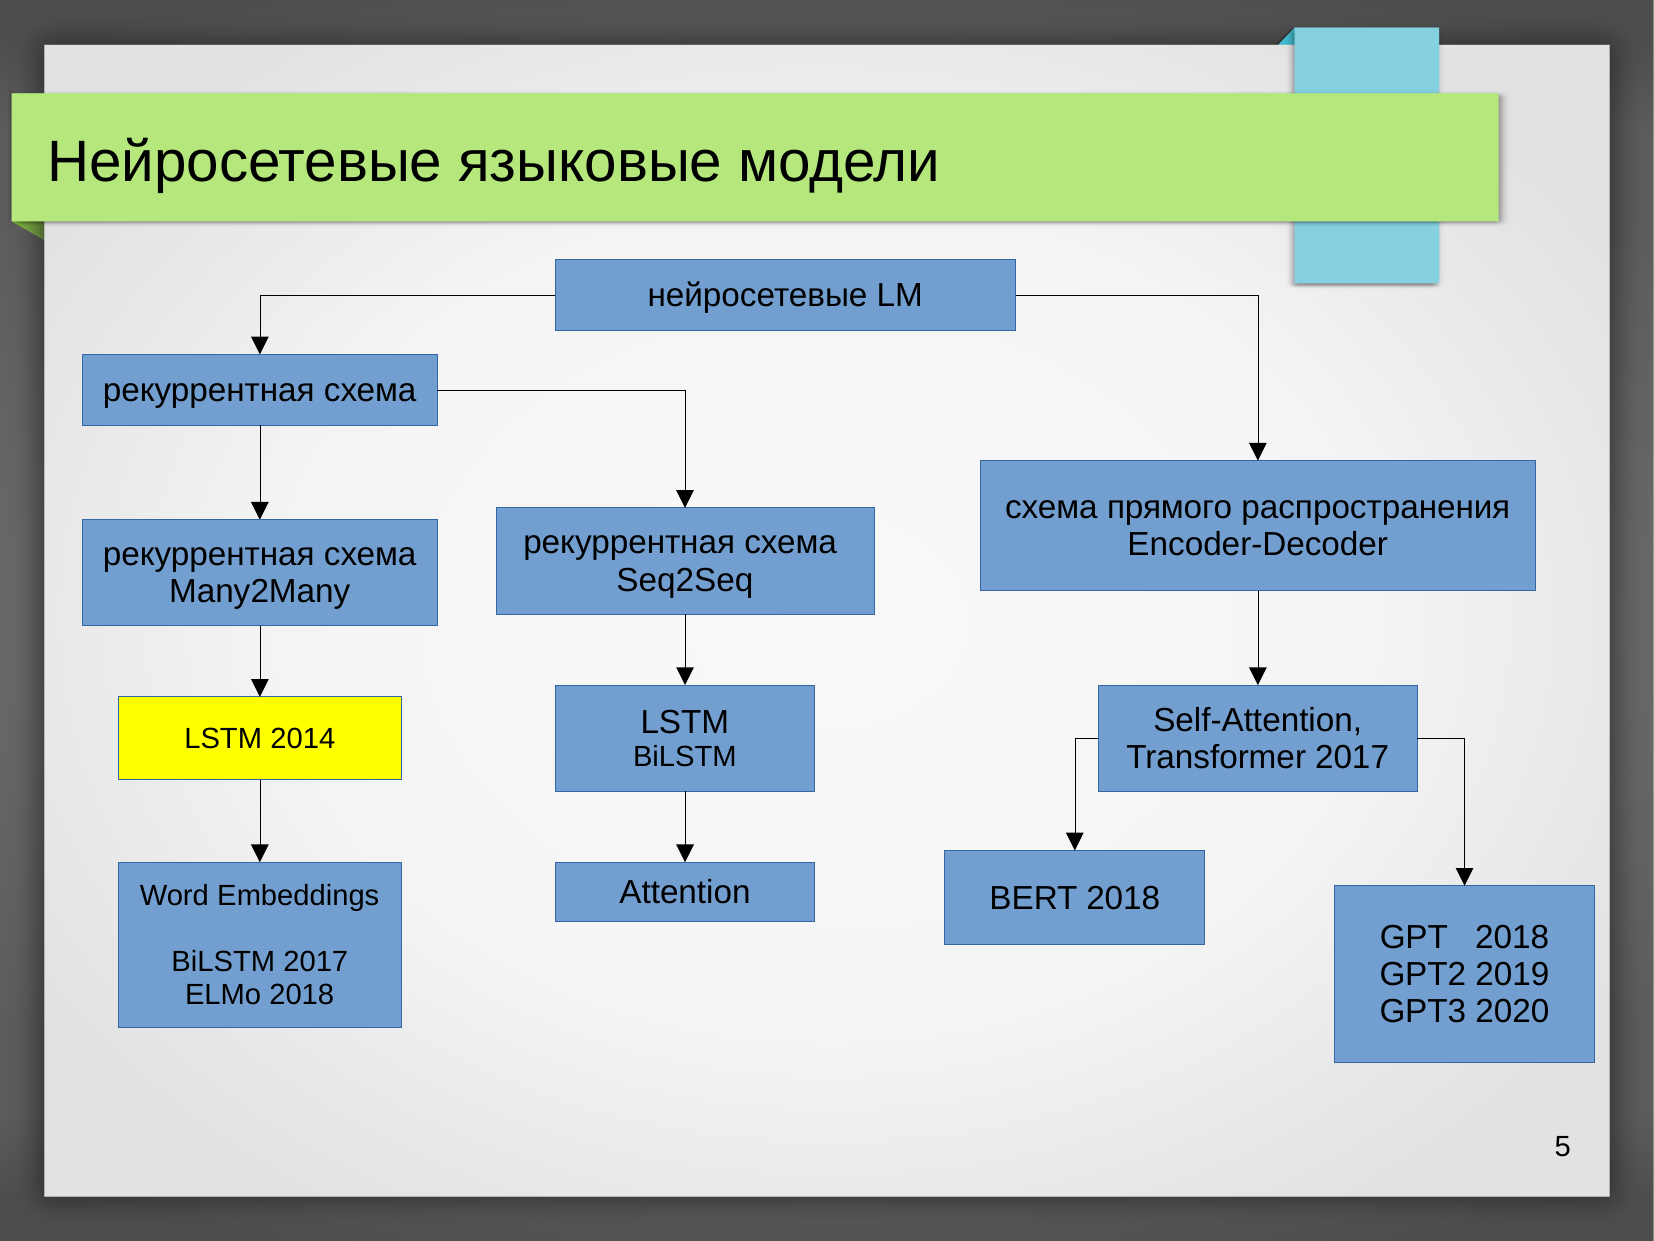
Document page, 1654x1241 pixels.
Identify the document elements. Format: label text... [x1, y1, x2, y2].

text_box нейросетевые LM [555, 259, 1016, 331]
title Нейросетевые языковые модели [47, 121, 1241, 201]
text_box GPT 2018 GPT2 2019 GPT3 2020 [1334, 885, 1595, 1063]
text_box Word Embeddings BiLSTM 2017 ELMo 2018 [118, 862, 402, 1028]
text_box схема прямого распространения Encoder-Decoder [980, 460, 1536, 591]
picture [0, 0, 1654, 1241]
text_box LSTM BiLSTM [555, 685, 815, 792]
text_box рекуррентная схема [82, 354, 438, 426]
text_box Self-Attention, Transformer 2017 [1098, 685, 1418, 792]
text_box рекуррентная схема Many2Many [82, 519, 438, 626]
text_box Attention [555, 862, 815, 922]
text_box BERT 2018 [944, 850, 1205, 945]
text_box LSTM 2014 [118, 696, 402, 780]
text_box рекуррентная схема Seq2Seq [496, 507, 875, 615]
